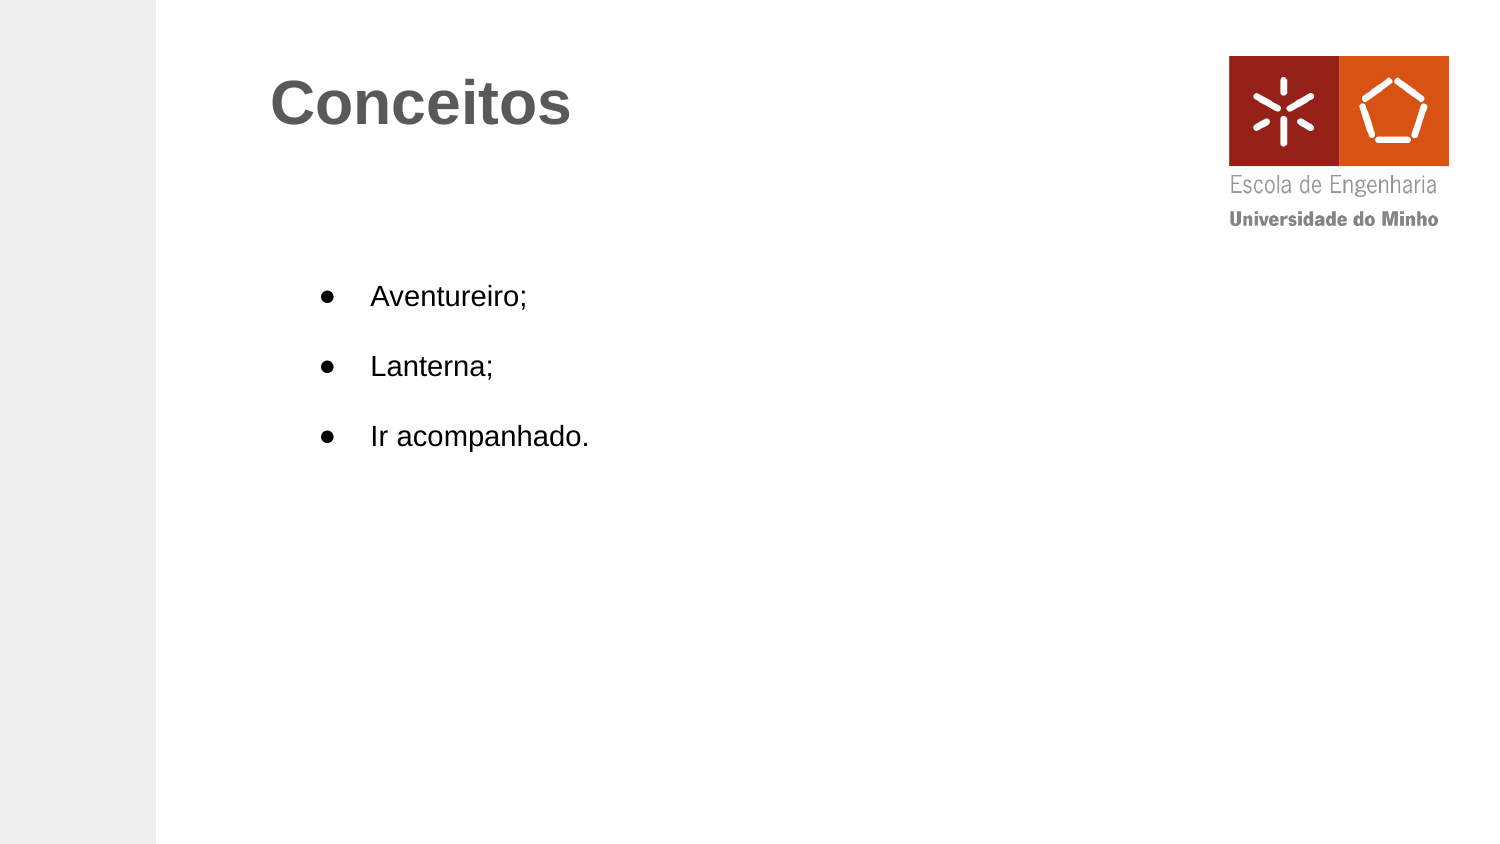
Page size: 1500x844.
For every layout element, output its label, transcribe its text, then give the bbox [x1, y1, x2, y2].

text_box Conceitos [255, 46, 1500, 236]
text_box Aventureiro; Lanterna; Ir acompanhado. [280, 262, 1382, 757]
picture [1229, 56, 1449, 227]
text_box [0, 0, 156, 844]
